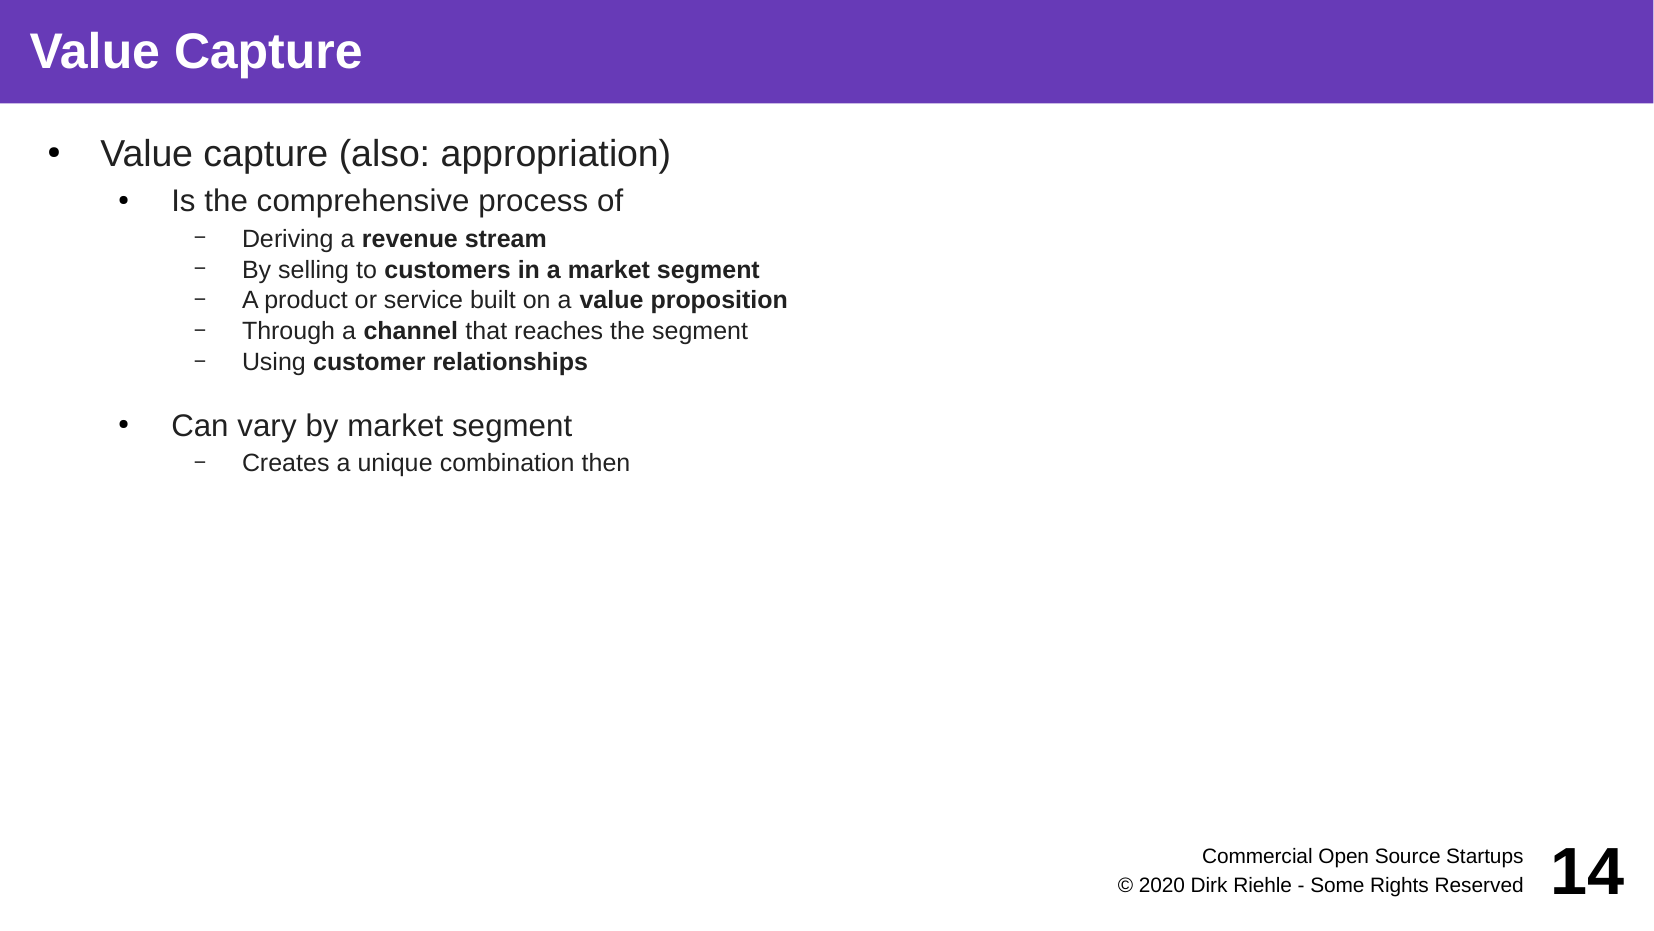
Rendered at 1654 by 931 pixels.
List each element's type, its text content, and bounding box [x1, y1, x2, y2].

title Value Capture [0, 0, 1654, 104]
list Value capture (also: appropriation) Is the comprehensive process of Deriving a revenue stream By selling to customers in a market segment A product or service built on a value proposition Through a channel that reaches the segment Using customer relationships Can vary by market segment Creates a unique combination then [29, 132, 1625, 813]
